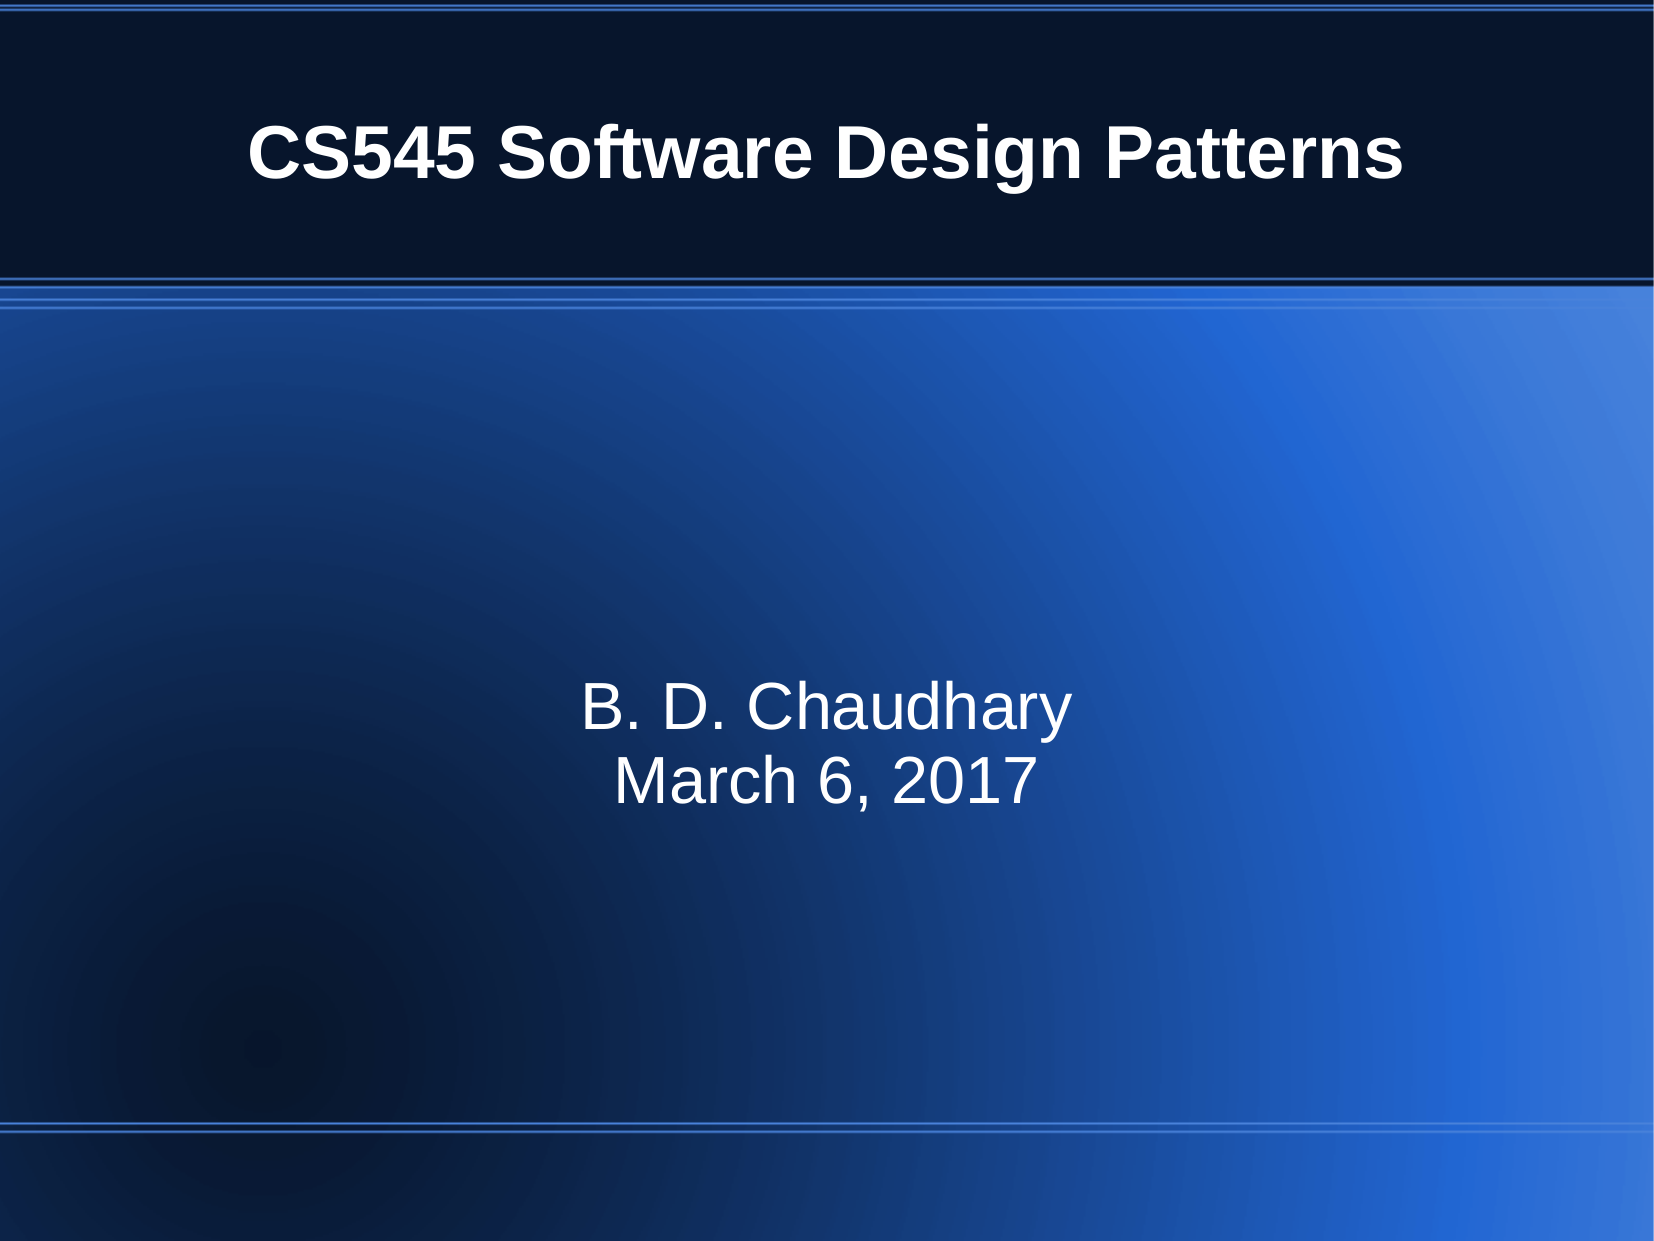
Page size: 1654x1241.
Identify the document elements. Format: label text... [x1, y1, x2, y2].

title CS545 Software Design Patterns [82, 49, 1571, 257]
picture [0, 0, 1654, 1241]
subtitle B. D. Chaudhary March 6, 2017 [82, 355, 1571, 1058]
